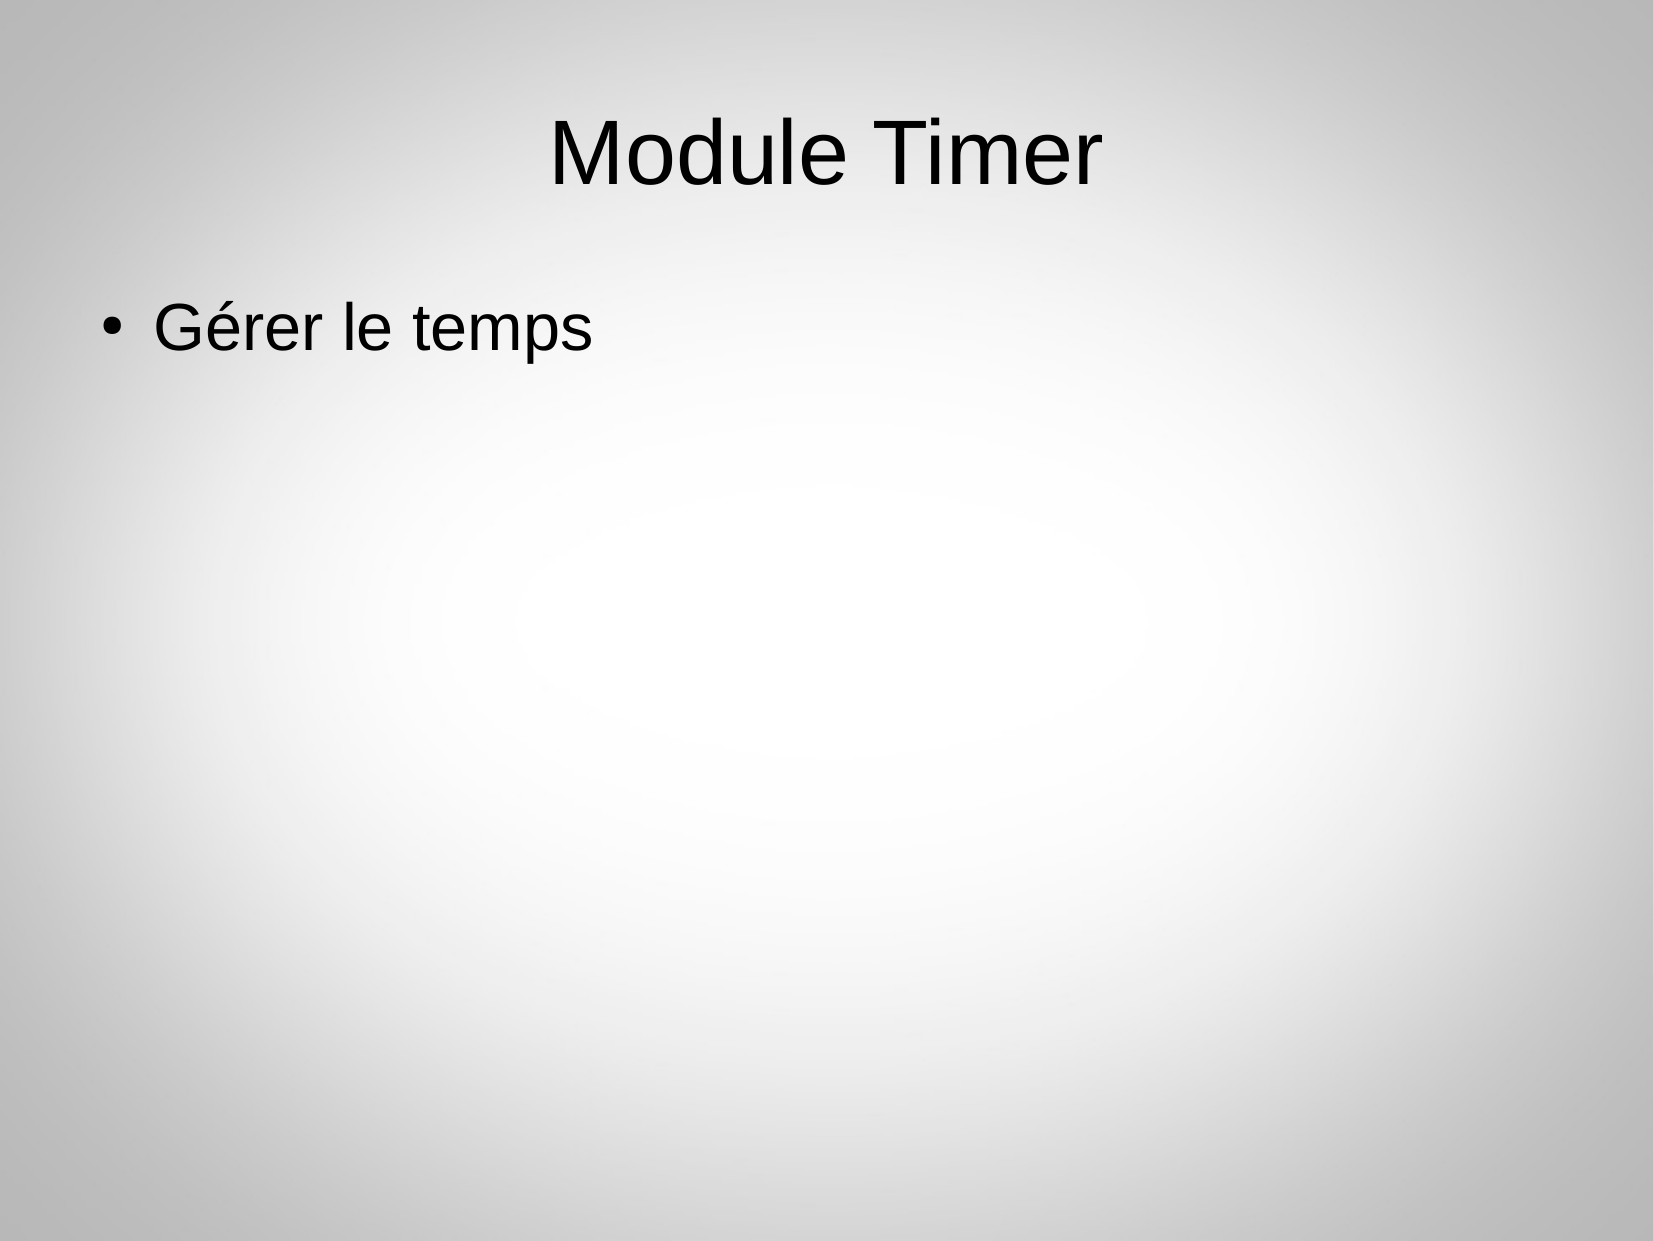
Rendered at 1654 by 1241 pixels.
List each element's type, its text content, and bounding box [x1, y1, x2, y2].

list Gérer le temps [82, 290, 1571, 1010]
title Module Timer [82, 49, 1571, 257]
picture [0, 0, 1654, 1241]
